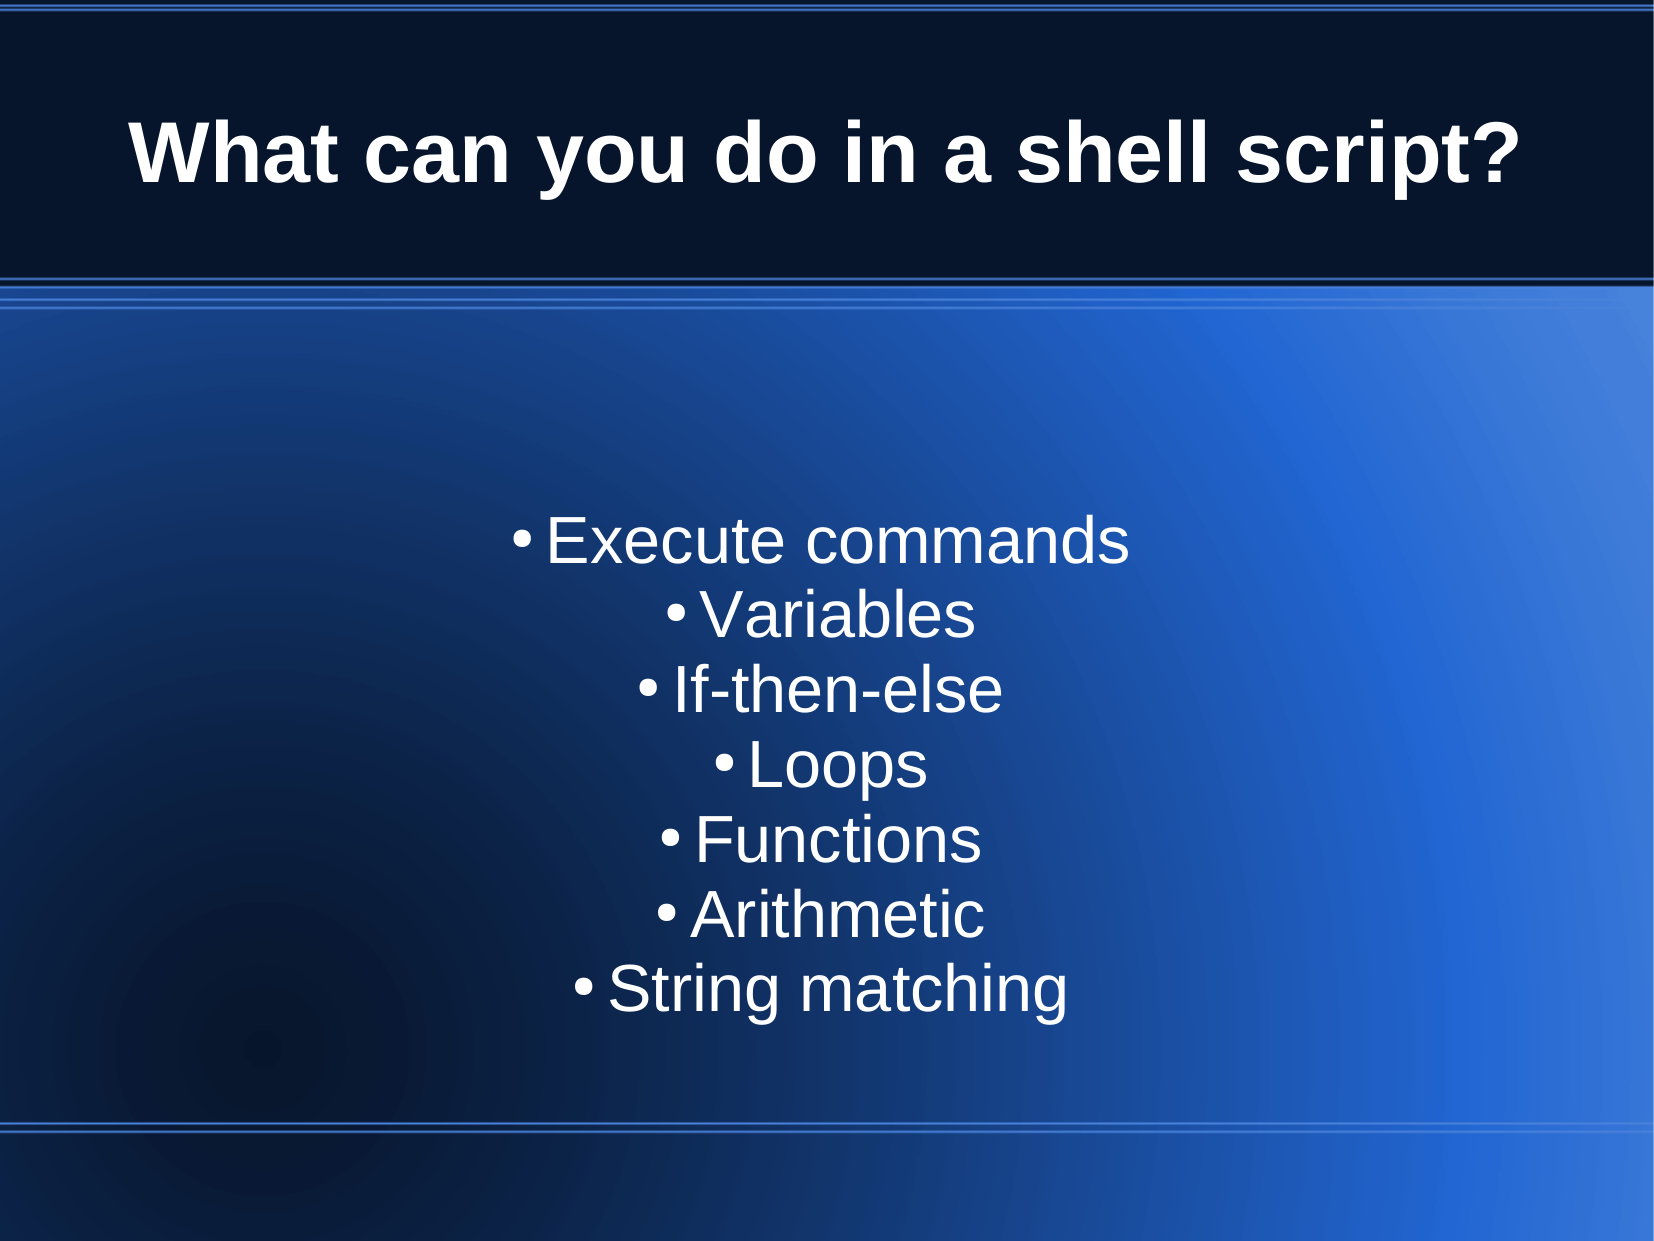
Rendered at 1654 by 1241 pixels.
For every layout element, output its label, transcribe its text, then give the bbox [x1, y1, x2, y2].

picture [0, 0, 1654, 1241]
subtitle Execute commands Variables If-then-else Loops Functions Arithmetic String matching [82, 355, 1571, 1174]
title What can you do in a shell script? [82, 49, 1571, 257]
